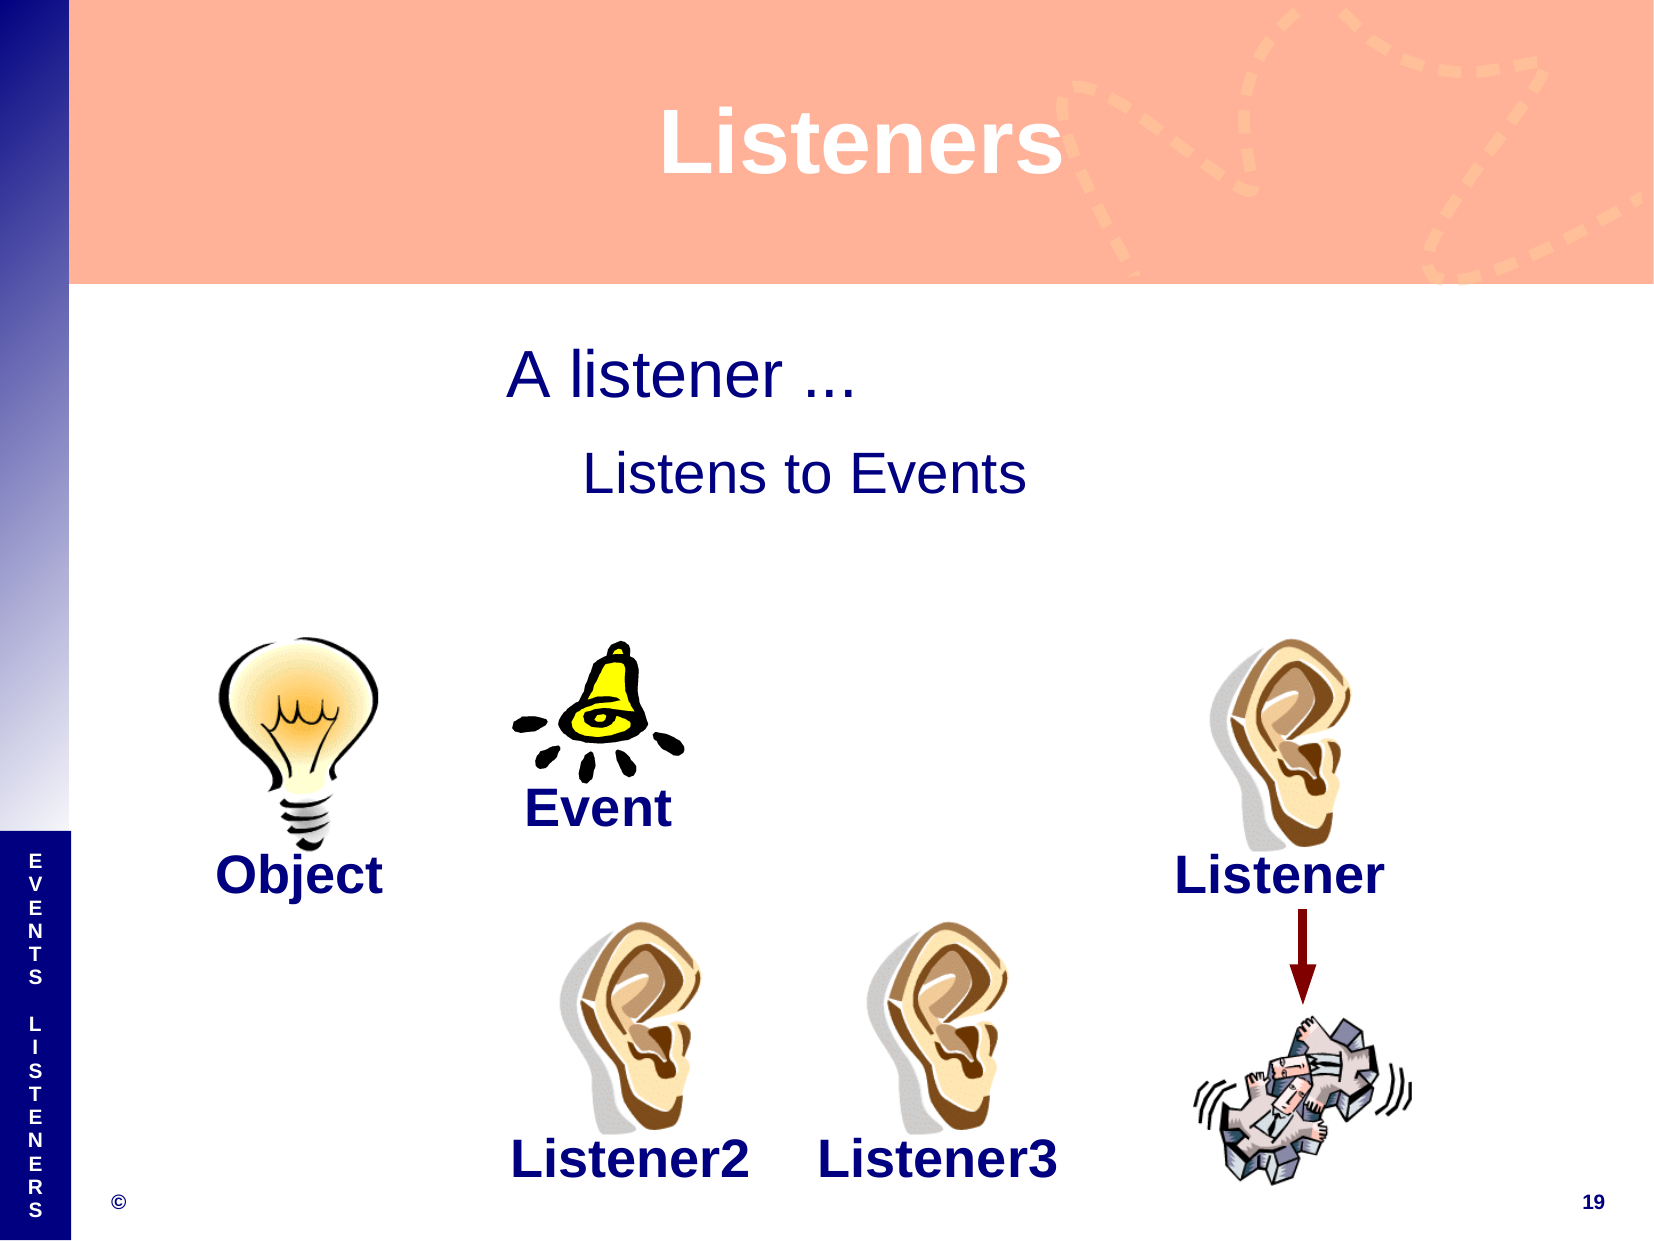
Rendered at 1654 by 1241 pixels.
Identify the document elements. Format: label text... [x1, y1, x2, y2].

picture [190, 636, 409, 855]
picture [521, 919, 740, 1138]
title Listeners [70, 37, 1654, 246]
picture [1171, 636, 1390, 855]
picture [1193, 992, 1413, 1211]
list A listener ... Listens to Events [488, 336, 1243, 530]
picture [828, 919, 1047, 1138]
text_box E V E N T S L I S T E N E R S [0, 830, 71, 1241]
picture [512, 625, 685, 799]
